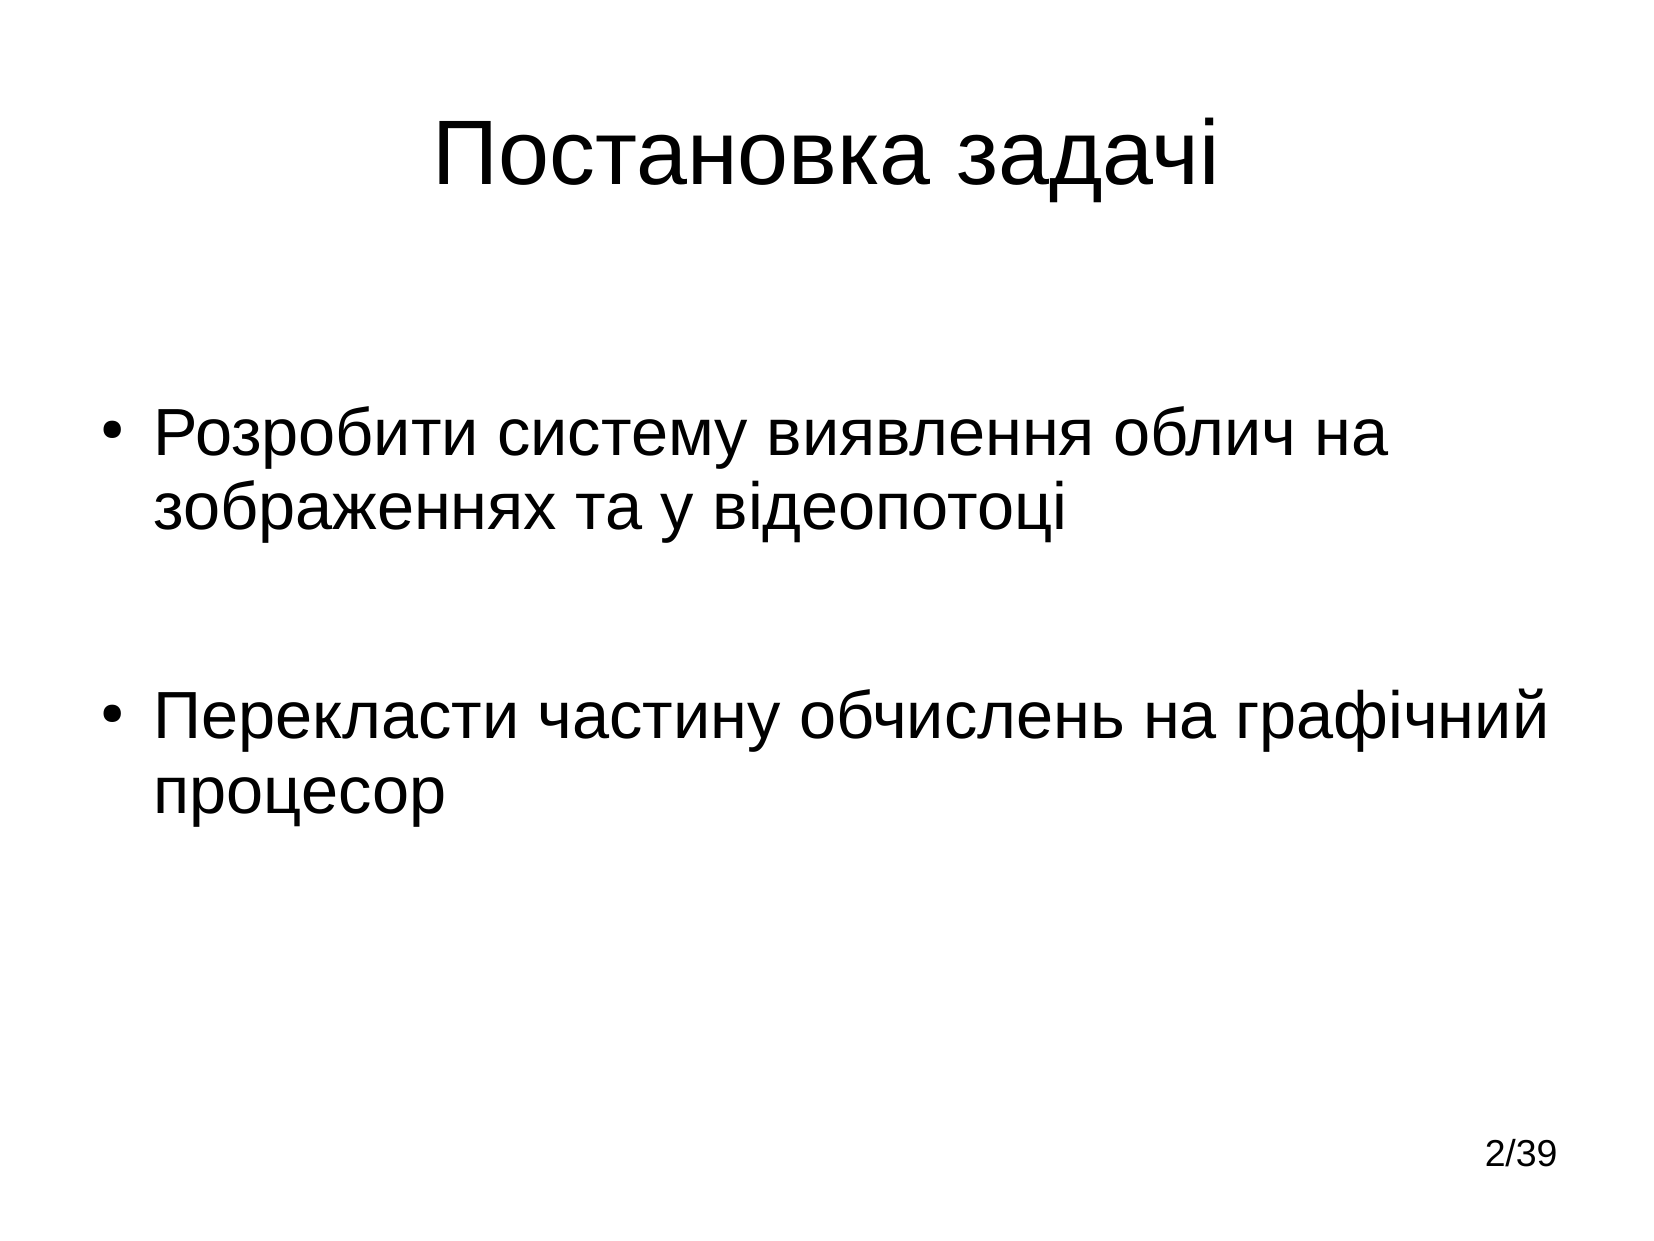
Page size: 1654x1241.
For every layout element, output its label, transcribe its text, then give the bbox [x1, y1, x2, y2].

title Постановка задачі [82, 49, 1571, 257]
list Розробити систему виявлення облич на зображеннях та у відеопотоці Перекласти частину обчислень на графічний процесор [82, 290, 1571, 1010]
text_box 2/39 [1470, 1125, 1606, 1182]
